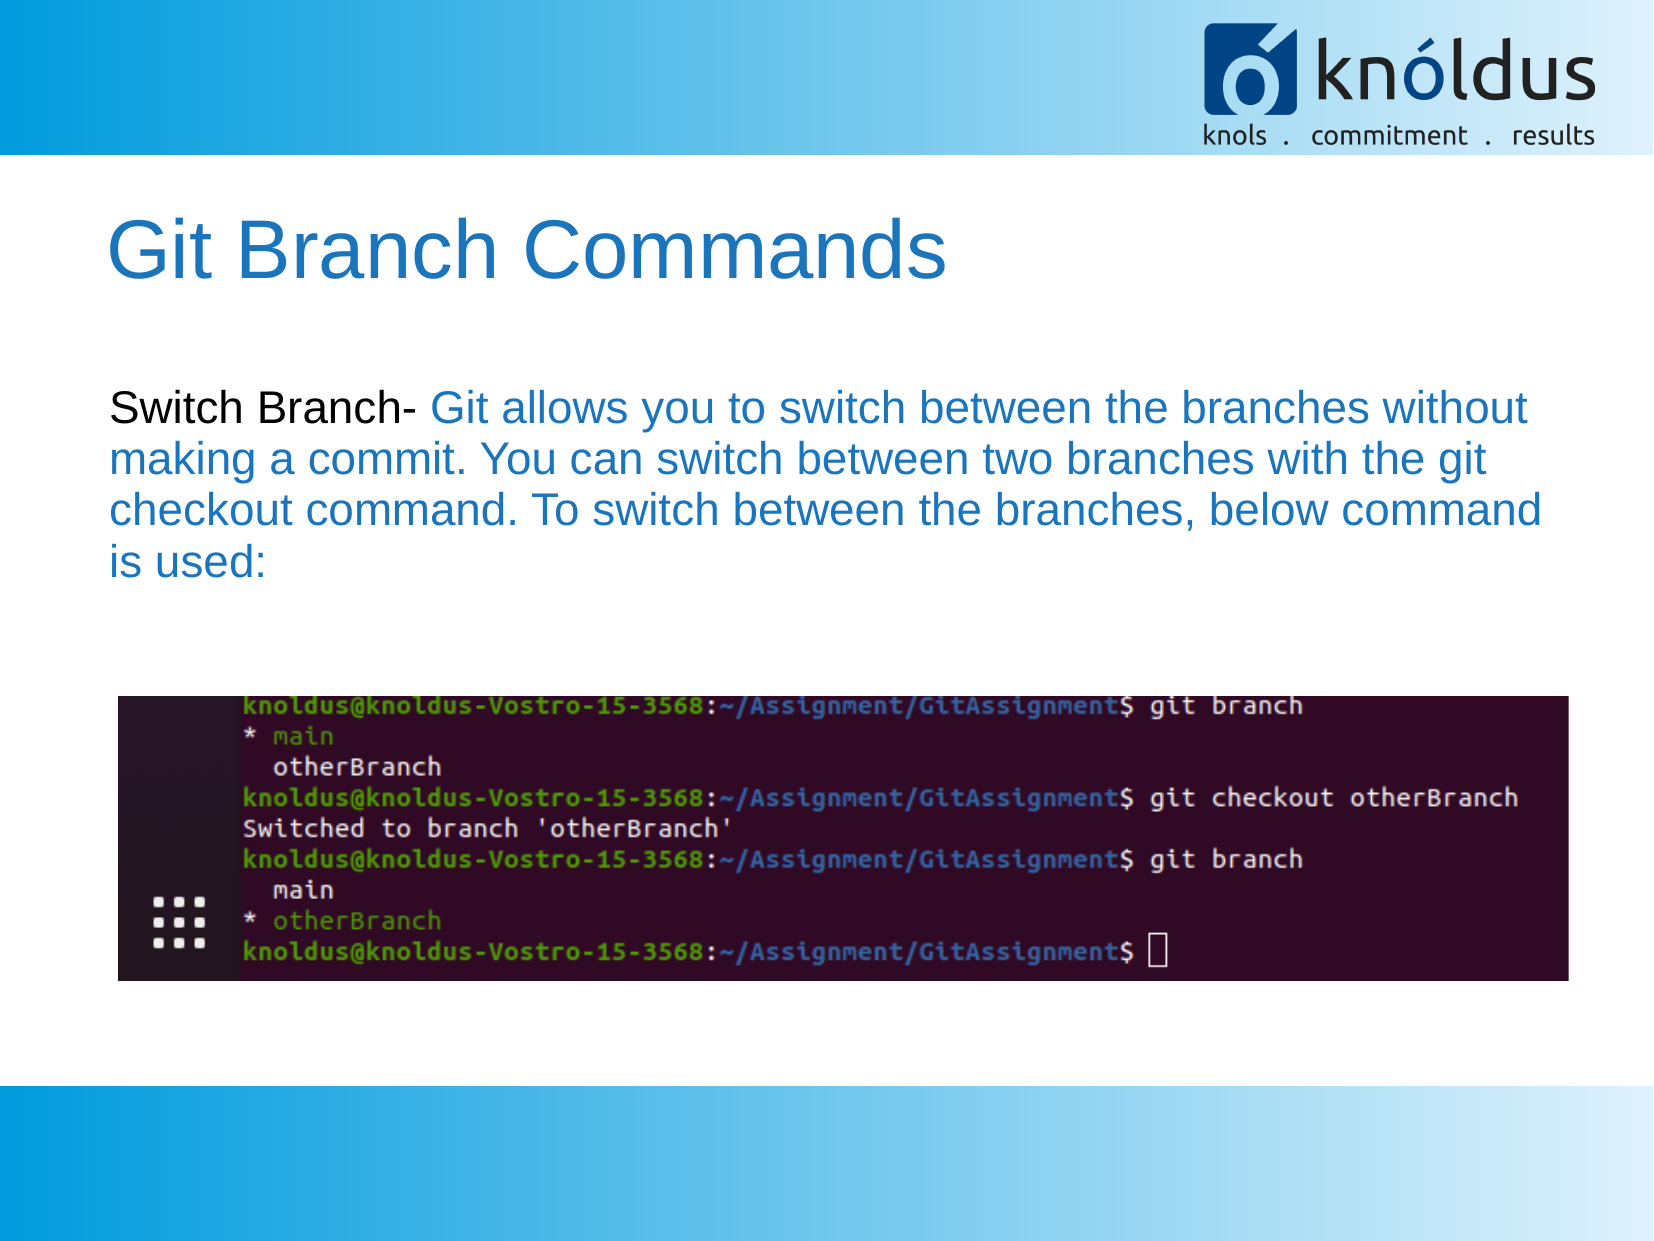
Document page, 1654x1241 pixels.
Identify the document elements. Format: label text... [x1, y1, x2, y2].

picture [118, 696, 1569, 981]
picture [1204, 23, 1595, 145]
text_box Switch Branch- Git allows you to switch between the branches without making a commit. You can switch between two branches with the git checkout command. To switch between the branches, below command is used: [94, 374, 1595, 1076]
title Git Branch Commands [70, 203, 1205, 390]
